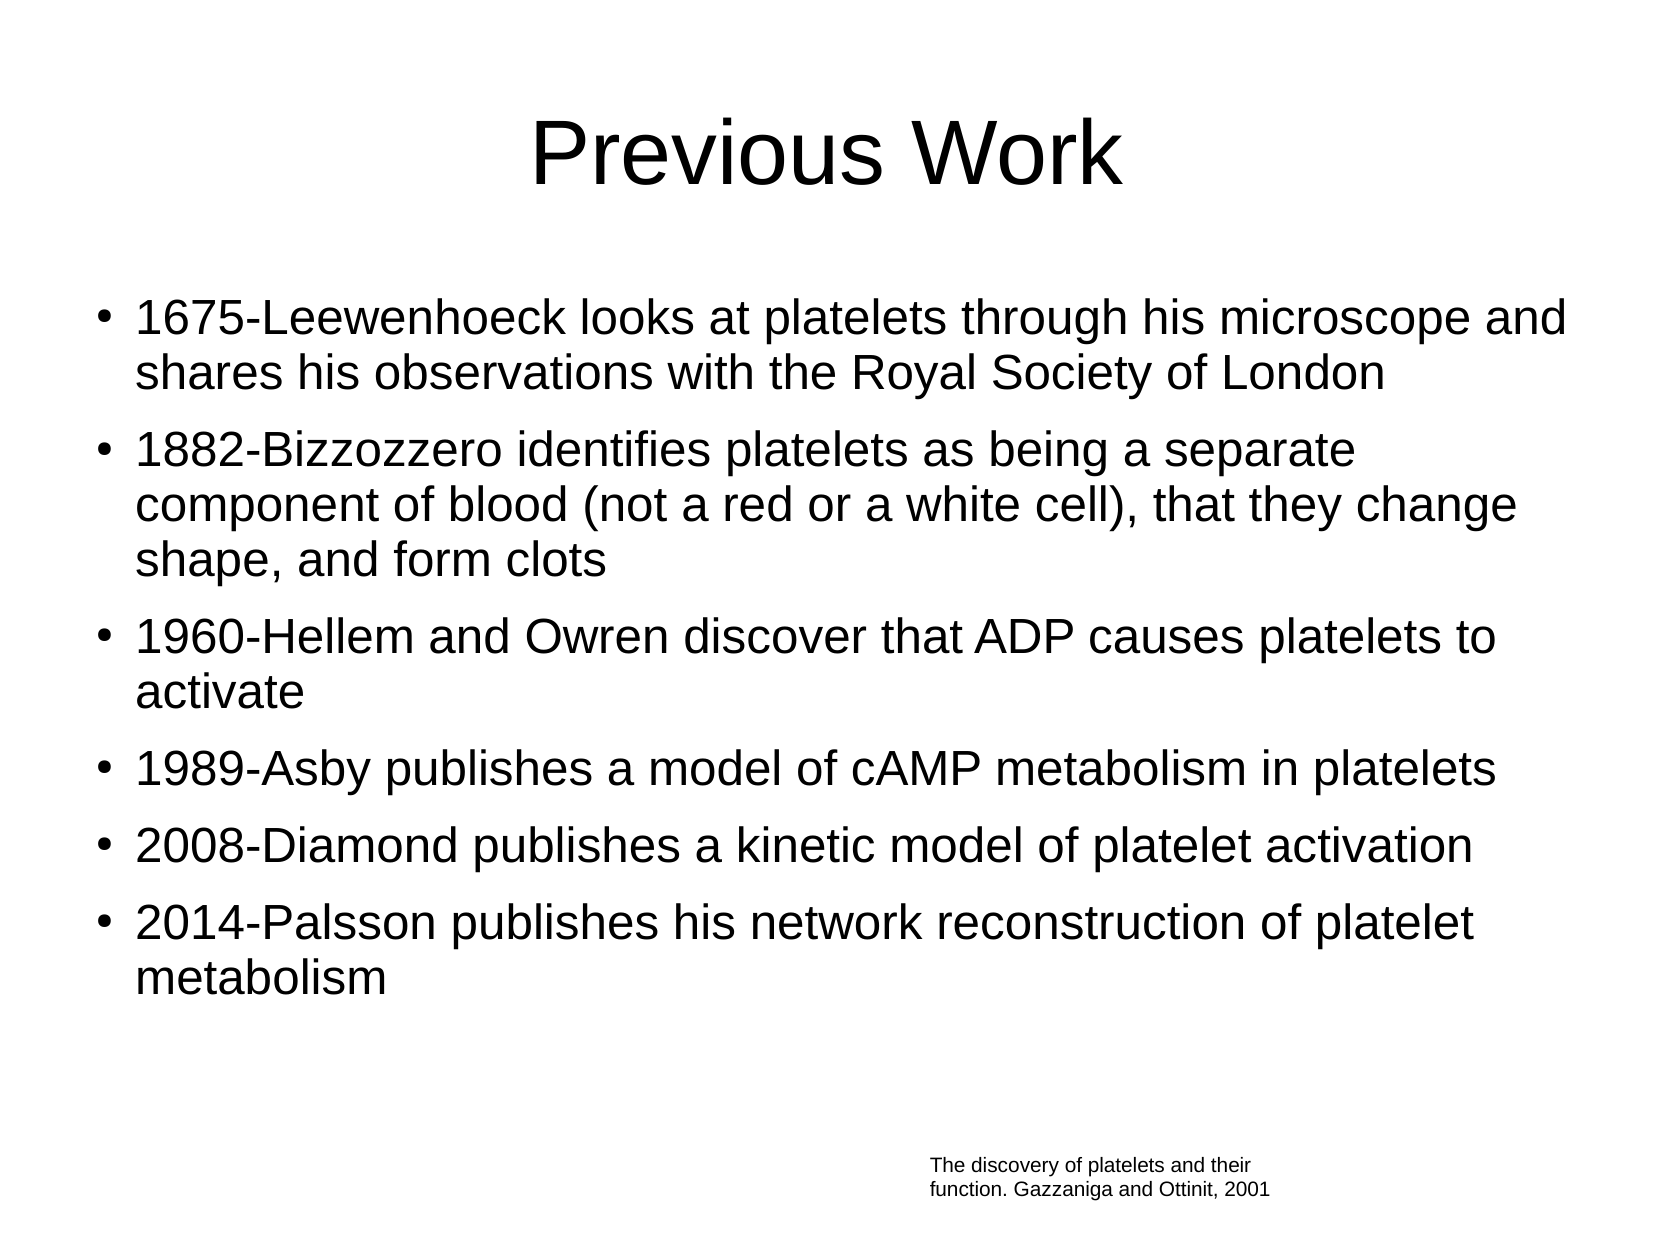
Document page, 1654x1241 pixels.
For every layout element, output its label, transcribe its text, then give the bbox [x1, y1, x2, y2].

title Previous Work [82, 49, 1571, 257]
list 1675-Leewenhoeck looks at platelets through his microscope and shares his observations with the Royal Society of London 1882-Bizzozzero identifies platelets as being a separate component of blood (not a red or a white cell), that they change shape, and form clots 1960-Hellem and Owren discover that ADP causes platelets to activate 1989-Asby publishes a model of cAMP metabolism in platelets 2008-Diamond publishes a kinetic model of platelet activation 2014-Palsson publishes his network reconstruction of platelet metabolism [82, 290, 1571, 1010]
text_box The discovery of platelets and their function. Gazzaniga and Ottinit, 2001 [915, 1146, 1345, 1209]
